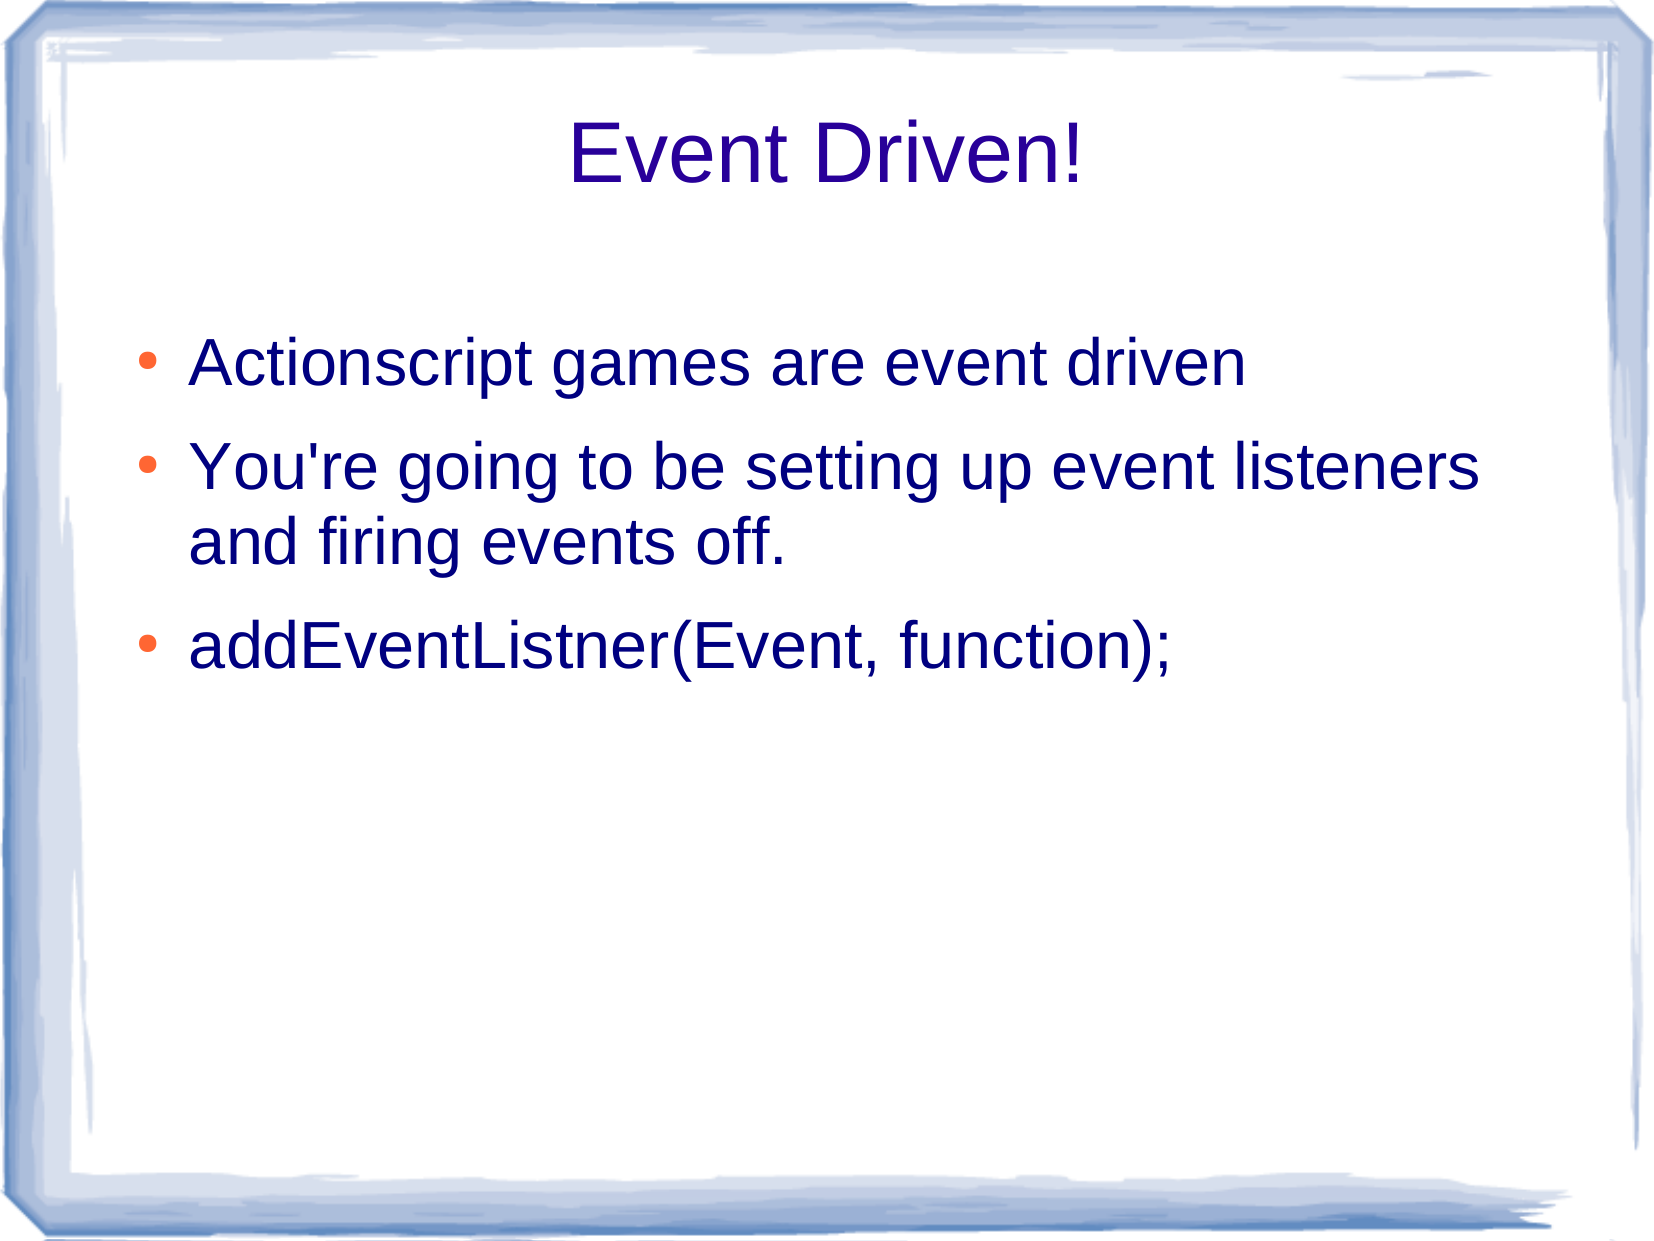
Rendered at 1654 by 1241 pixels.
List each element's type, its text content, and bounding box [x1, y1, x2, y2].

picture [0, 0, 1654, 1241]
list Actionscript games are event driven You're going to be setting up event listeners and firing events off. addEventListner(Event, function); [118, 324, 1571, 1004]
title Event Driven! [82, 49, 1571, 257]
